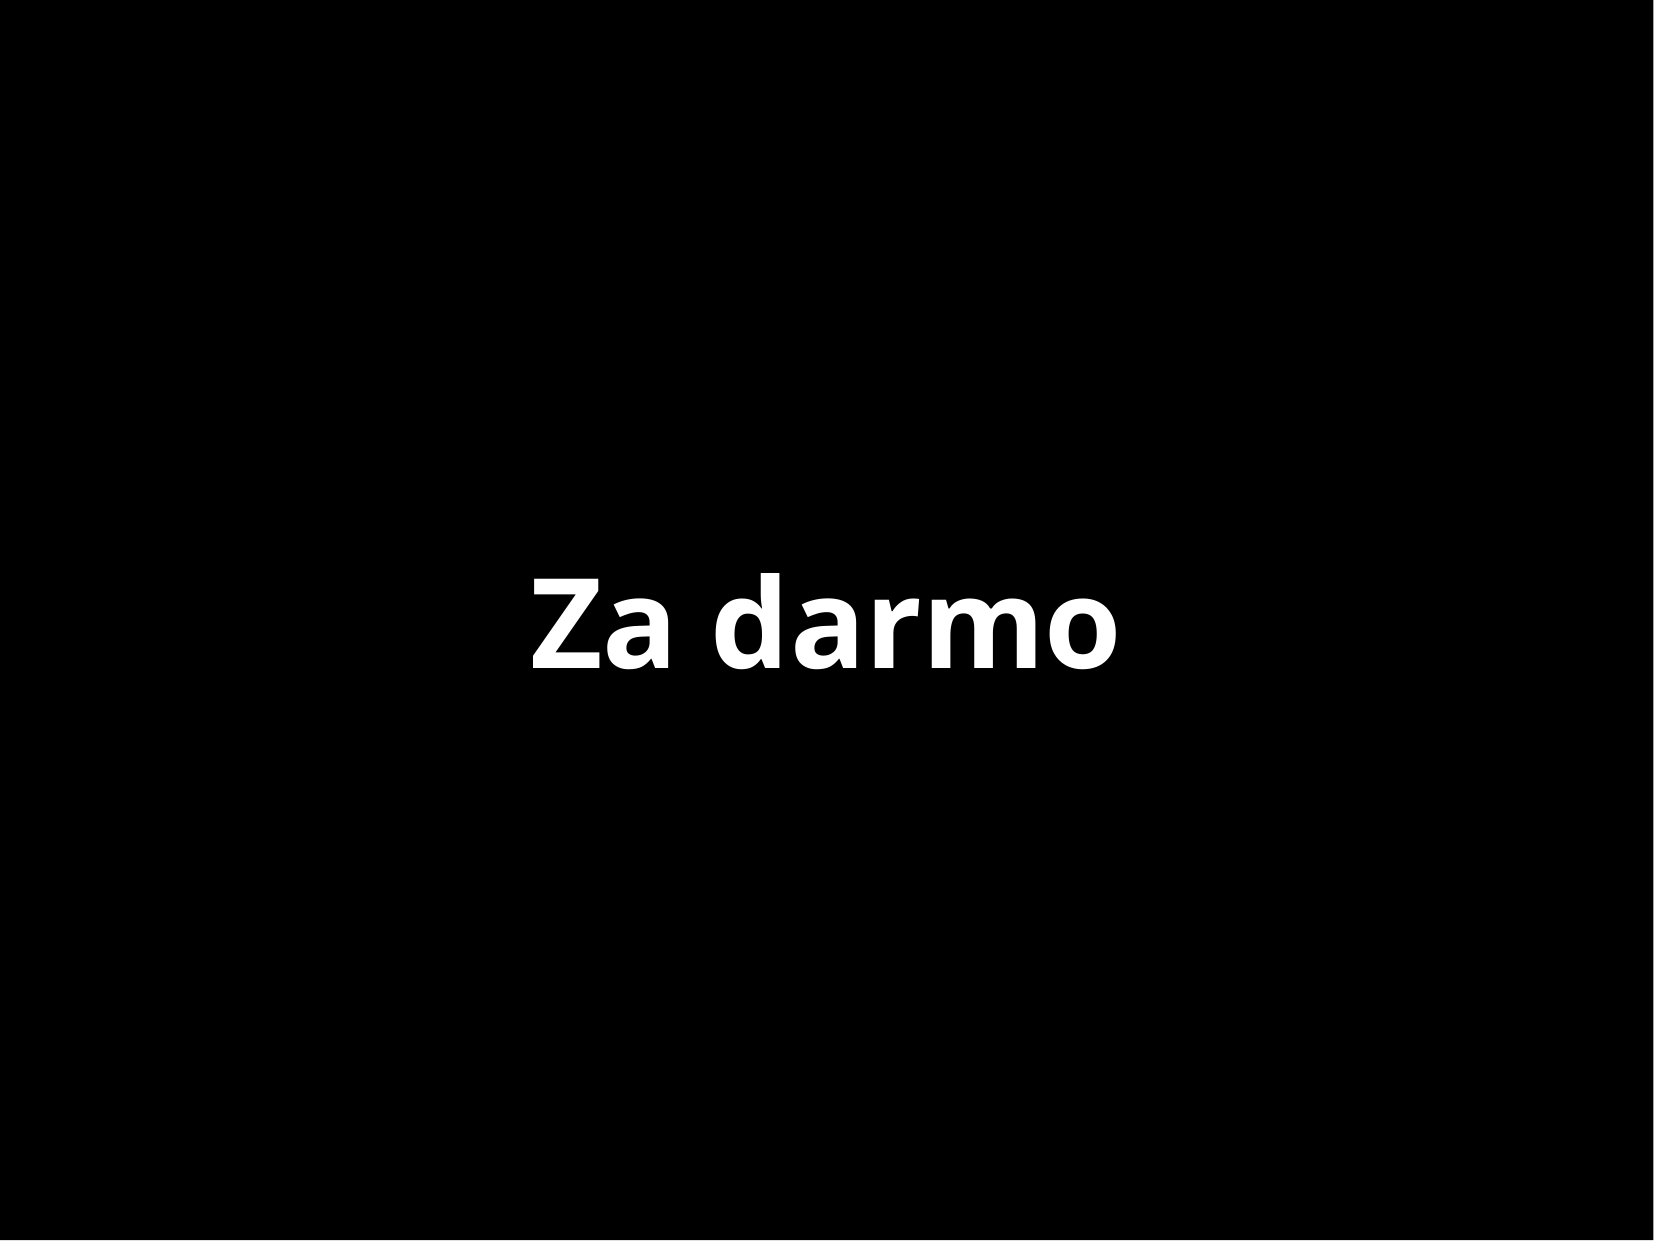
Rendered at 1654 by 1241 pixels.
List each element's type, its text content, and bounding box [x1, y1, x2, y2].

title Za darmo [0, 0, 1654, 1241]
